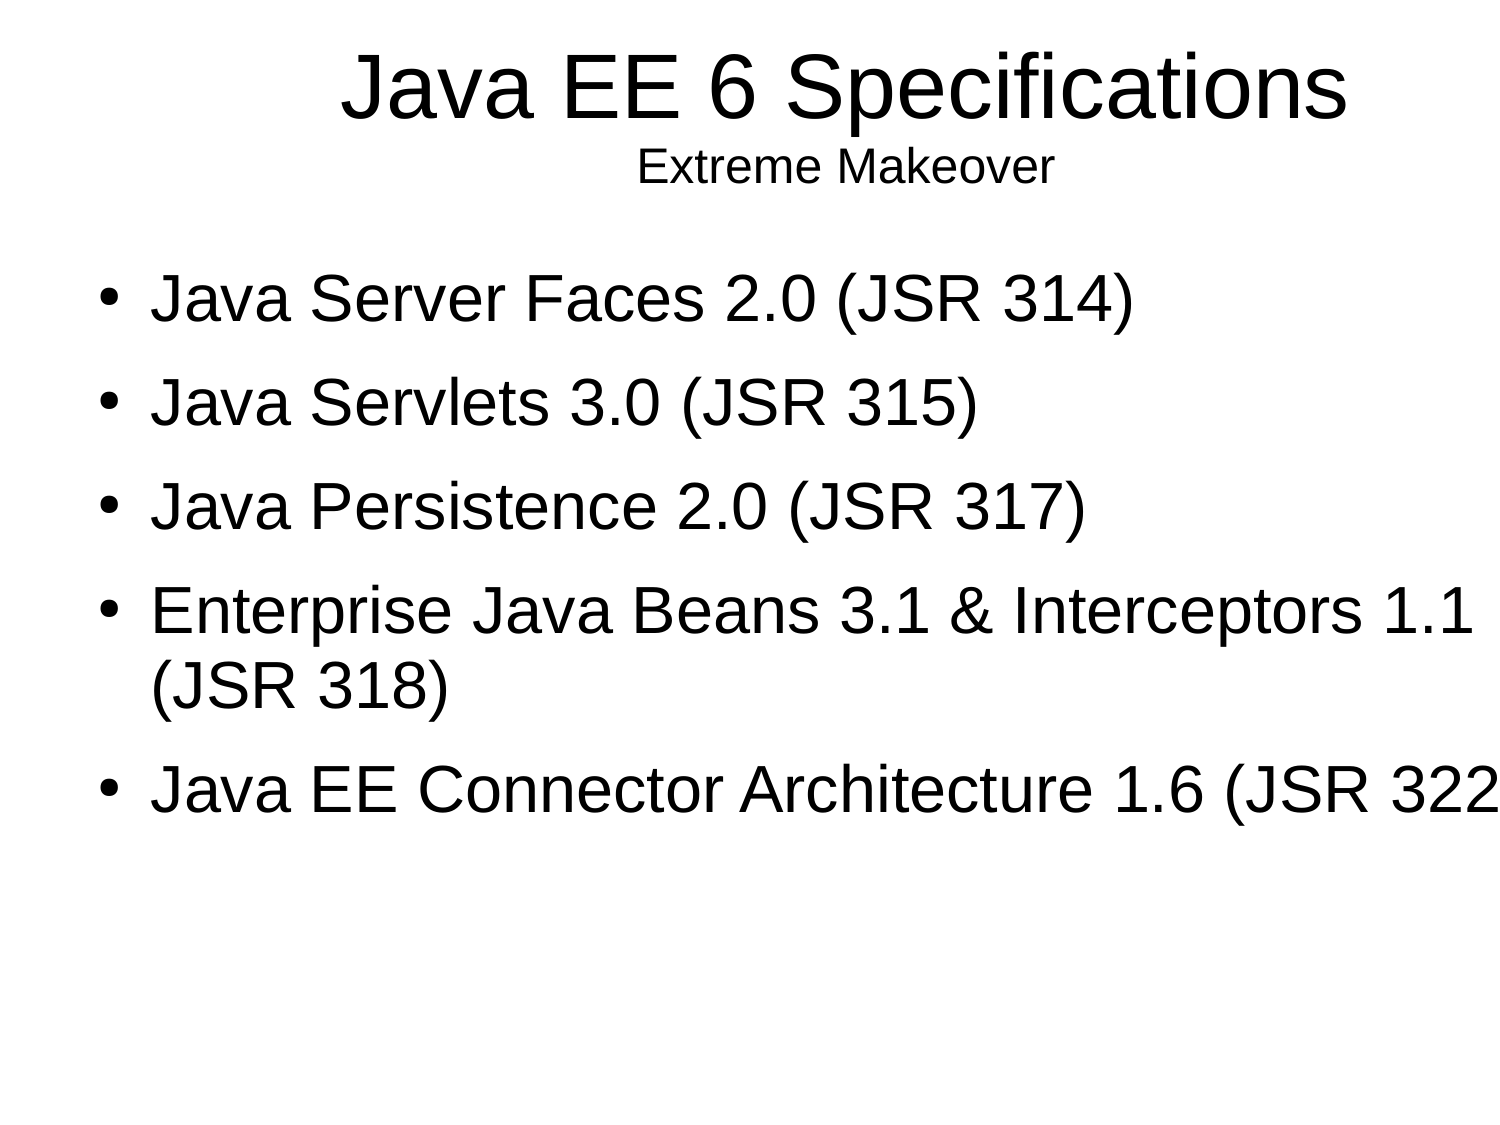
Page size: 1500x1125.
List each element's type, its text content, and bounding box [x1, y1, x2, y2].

title Java EE 6 Specifications Extreme Makeover [129, 34, 1500, 195]
list Java Server Faces 2.0 (JSR 314) Java Servlets 3.0 (JSR 315) Java Persistence 2.0 (JSR 317) Enterprise Java Beans 3.1 & Interceptors 1.1 (JSR 318) Java EE Connector Architecture 1.6 (JSR 322) [79, 260, 1500, 948]
